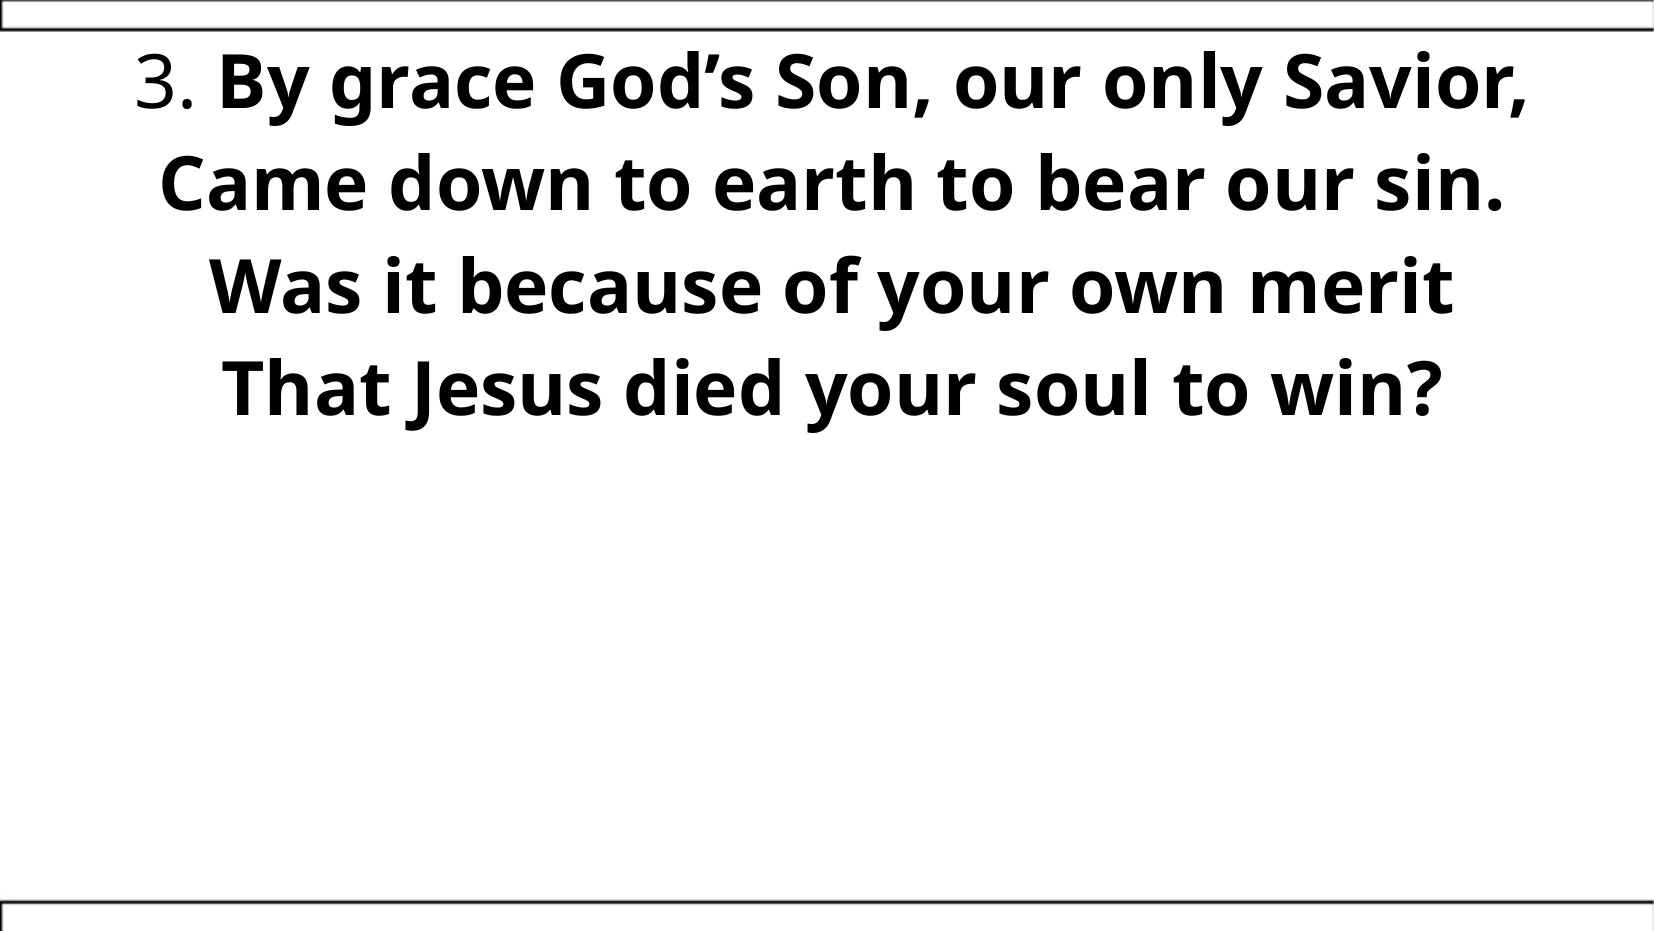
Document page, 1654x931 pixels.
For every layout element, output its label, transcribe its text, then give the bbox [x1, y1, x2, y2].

picture [0, 0, 1654, 931]
text_box 3. By grace God’s Son, our only Savior, Came down to earth to bear our sin. Was it because of your own merit That Jesus died your soul to win? [105, 20, 1561, 436]
